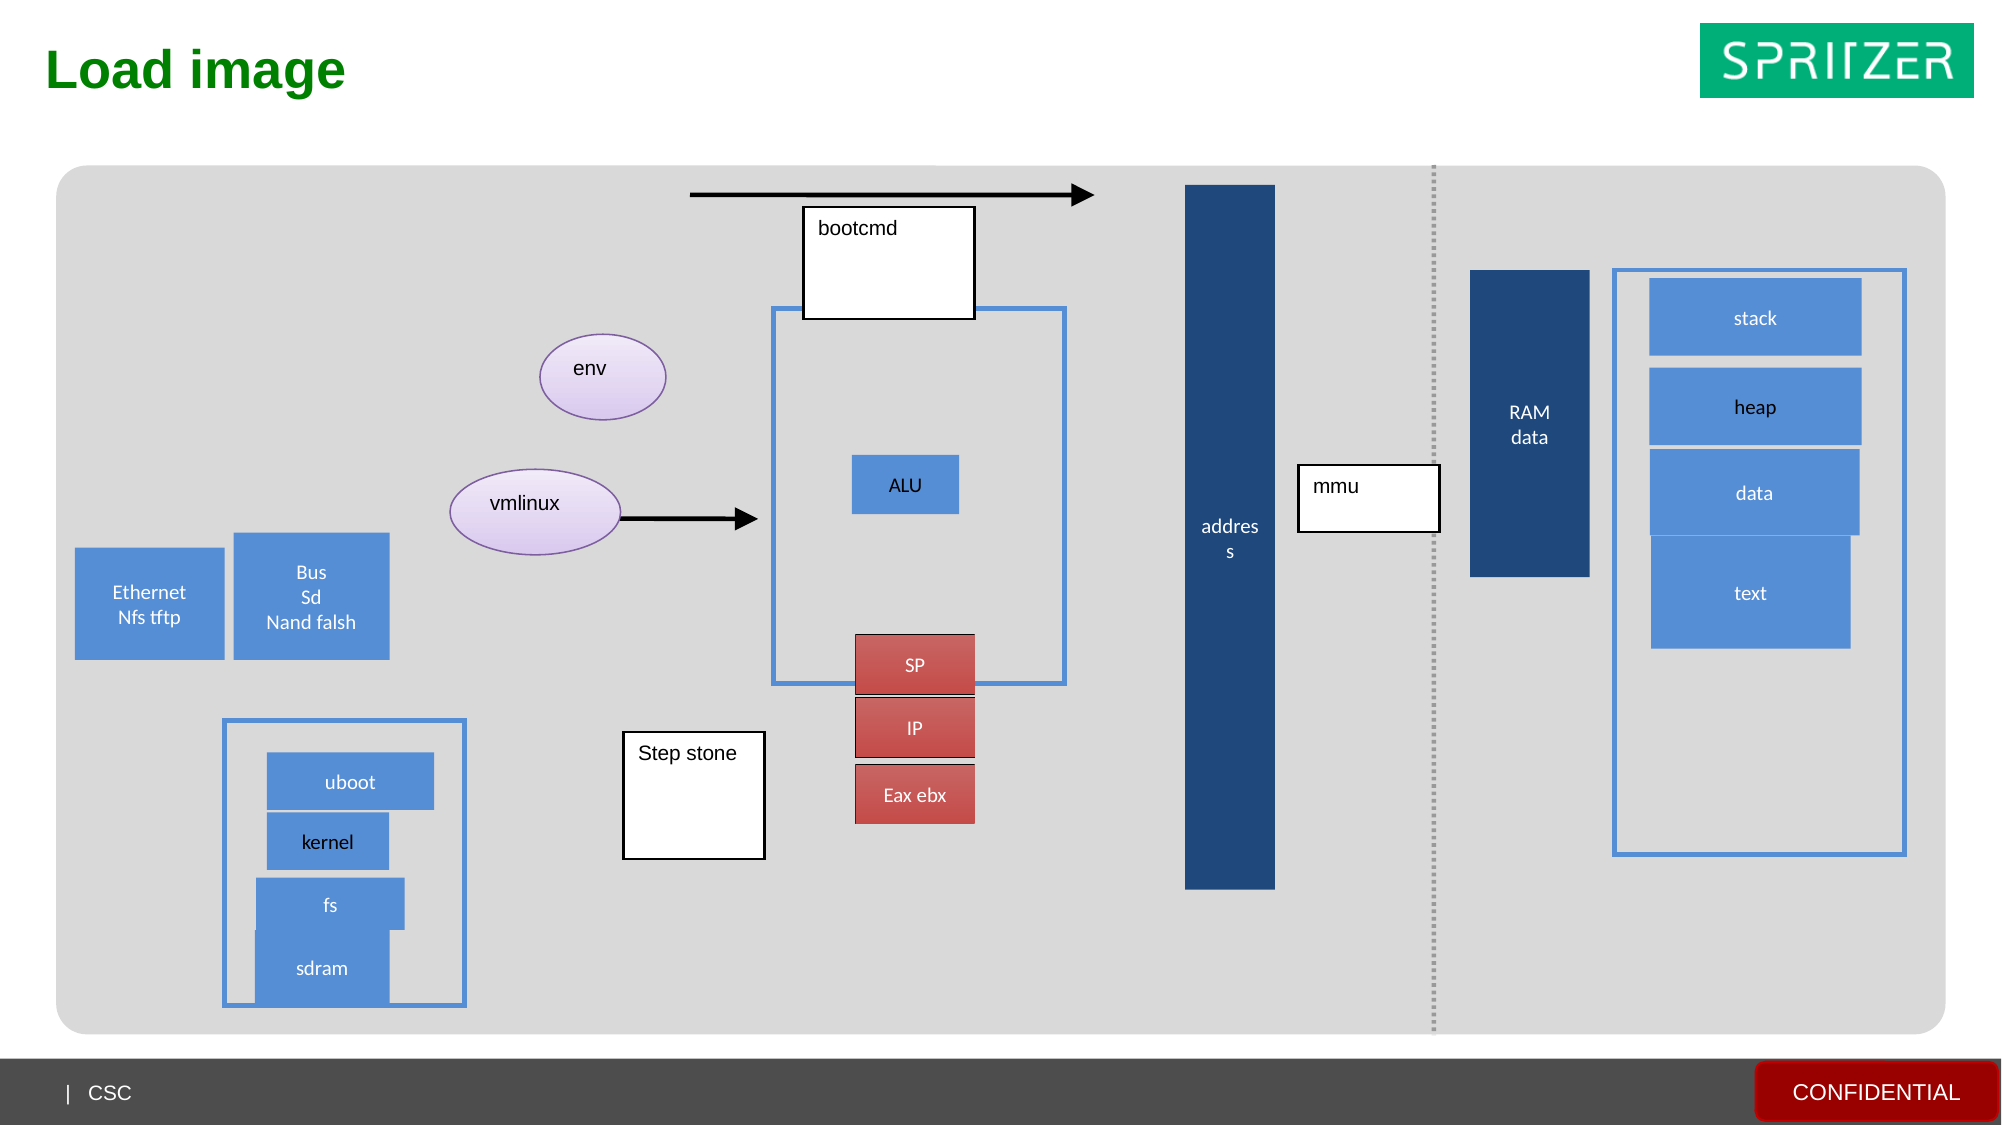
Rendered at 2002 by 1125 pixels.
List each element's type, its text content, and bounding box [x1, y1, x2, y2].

text_box vmlinux [450, 469, 621, 555]
text_box address [1185, 184, 1275, 890]
text_box data [1649, 449, 1860, 536]
text_box IP [855, 697, 975, 758]
text_box SP [855, 634, 975, 695]
text_box kernel [266, 812, 390, 870]
text_box Step stone [623, 731, 765, 860]
text_box stack [1649, 278, 1862, 356]
text_box RAM data [1470, 270, 1590, 578]
text_box env [539, 334, 666, 420]
text_box Ethernet Nfs tftp [74, 547, 225, 660]
text_box mmu [1298, 464, 1440, 533]
text_box Bus Sd Nand falsh [233, 532, 390, 660]
text_box Eax ebx [855, 764, 975, 824]
text_box heap [1649, 367, 1862, 446]
text_box uboot [266, 752, 435, 810]
text_box text [1651, 536, 1851, 649]
text_box fs [256, 877, 405, 930]
picture [1700, 23, 1974, 98]
text_box bootcmd [803, 206, 975, 320]
text_box sdram [254, 930, 390, 1003]
text_box Load image [293, 64, 305, 83]
text_box ALU [851, 454, 960, 515]
text_box Load image [45, 28, 1954, 99]
